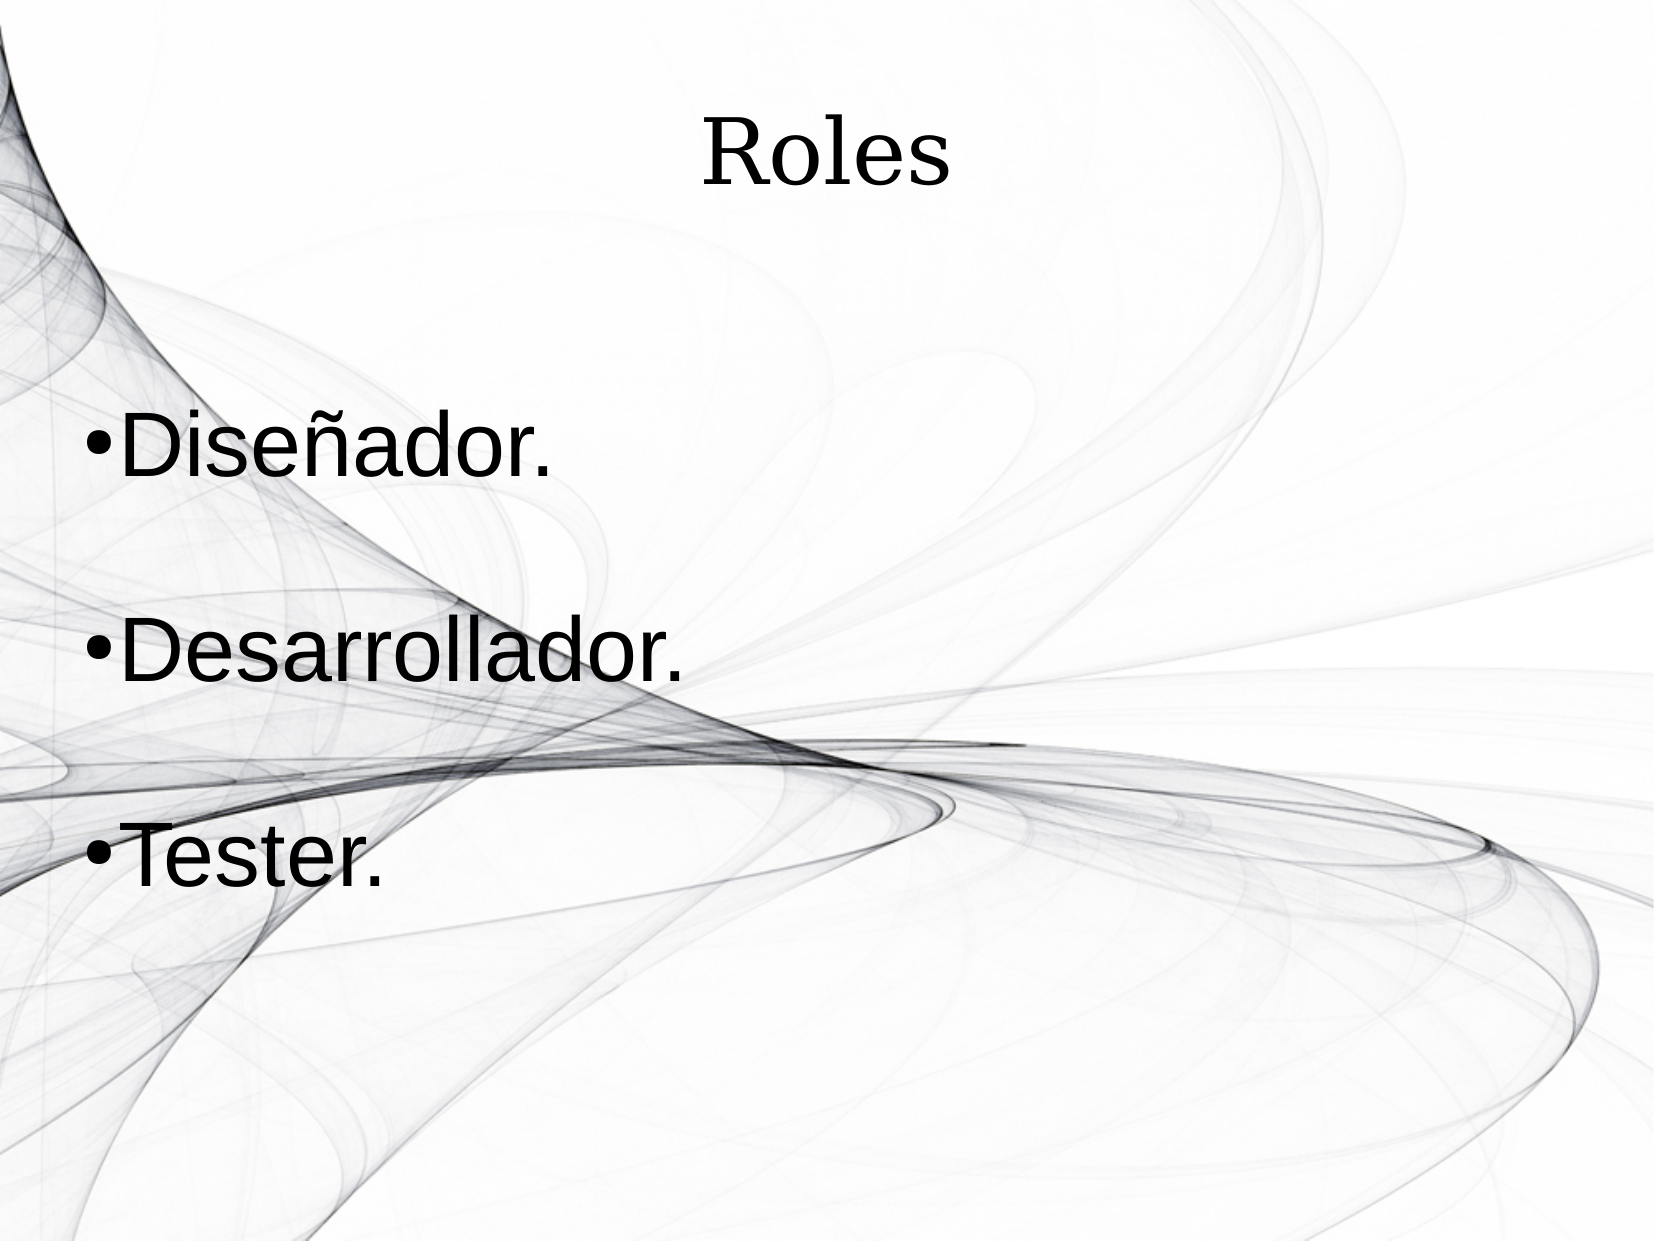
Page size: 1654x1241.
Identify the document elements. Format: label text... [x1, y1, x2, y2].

subtitle Diseñador. Desarrollador. Tester. [82, 290, 1571, 1010]
title Roles [82, 49, 1571, 257]
picture [0, 0, 1654, 1241]
